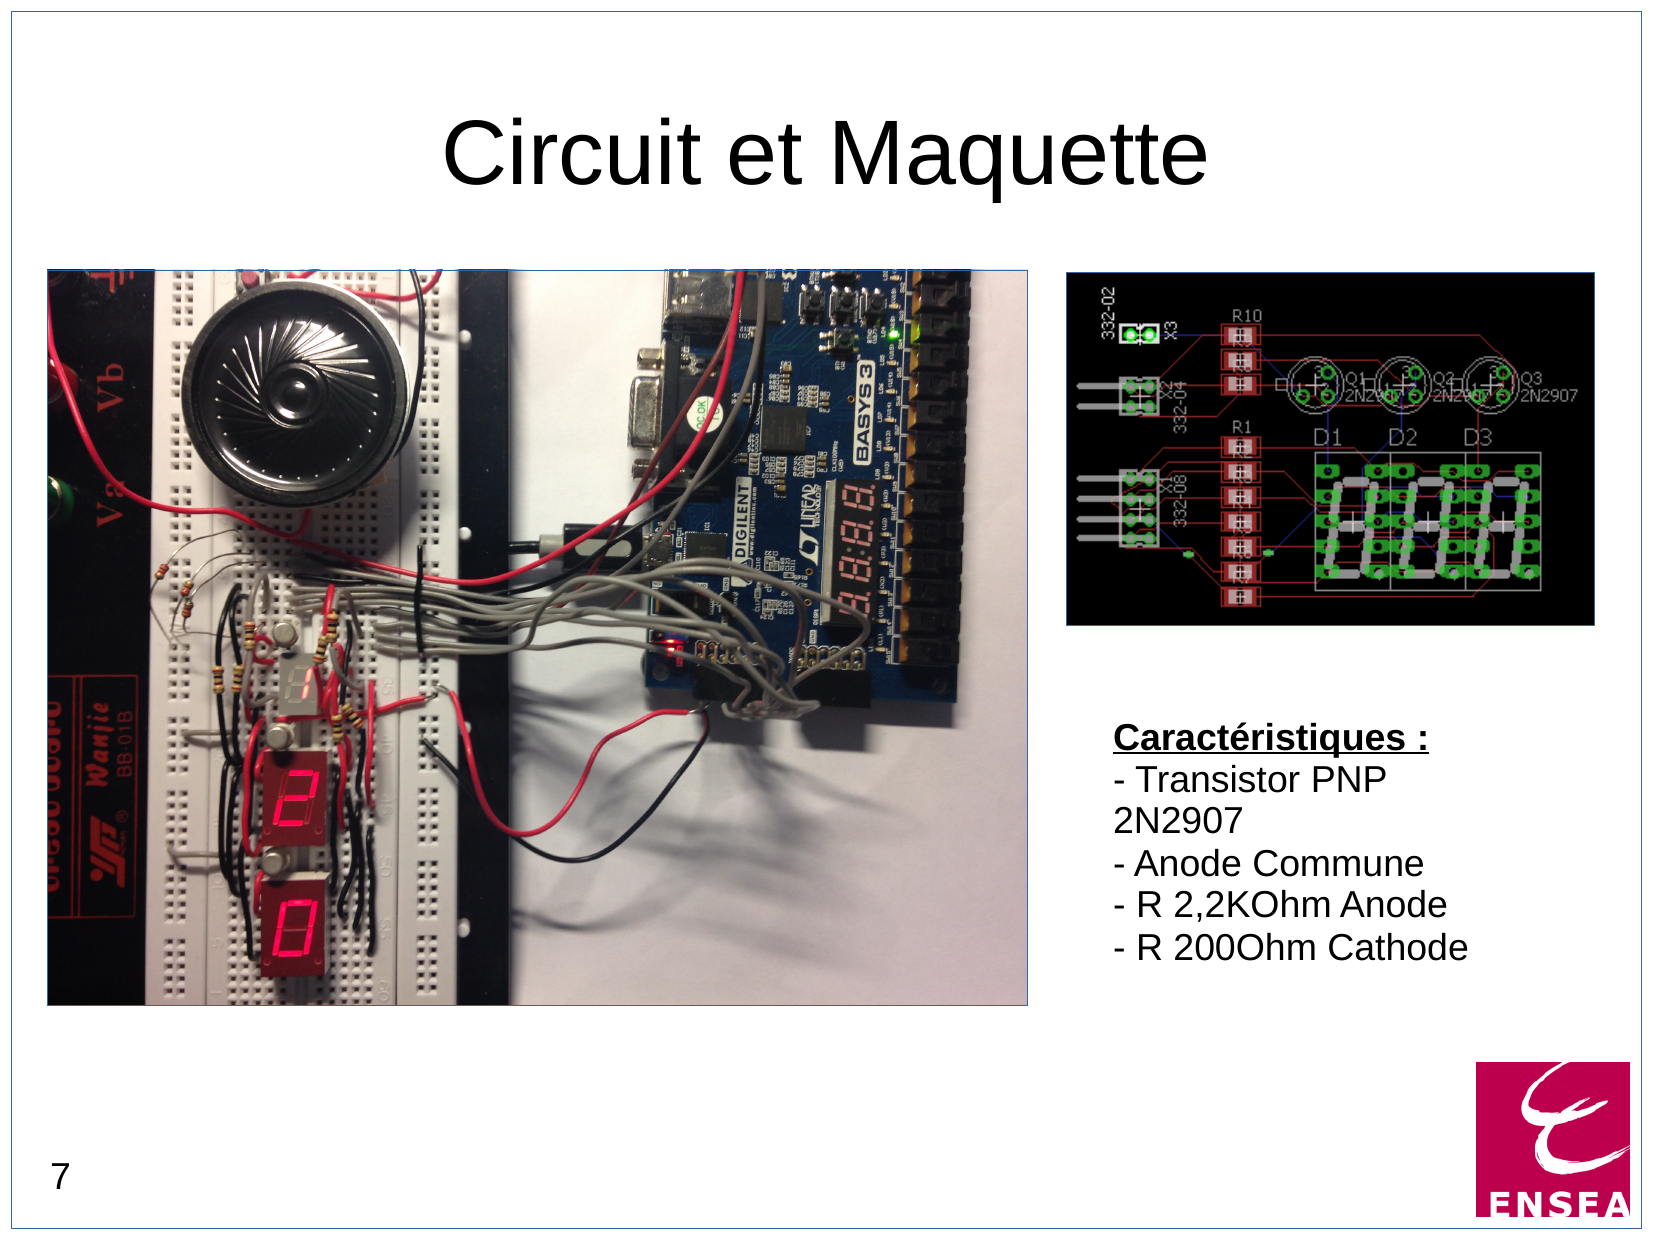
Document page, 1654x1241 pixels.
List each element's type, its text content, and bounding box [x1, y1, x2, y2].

title Circuit et Maquette [82, 49, 1571, 257]
picture [47, 269, 1028, 1006]
text_box 7 [35, 1147, 166, 1205]
text_box [11, 11, 1642, 1229]
picture [1066, 272, 1595, 626]
text_box Caractéristiques : - Transistor PNP 2N2907 - Anode Commune - R 2,2KOhm Anode - R 200Ohm Cathode [1098, 708, 1536, 976]
picture [1476, 1062, 1630, 1217]
